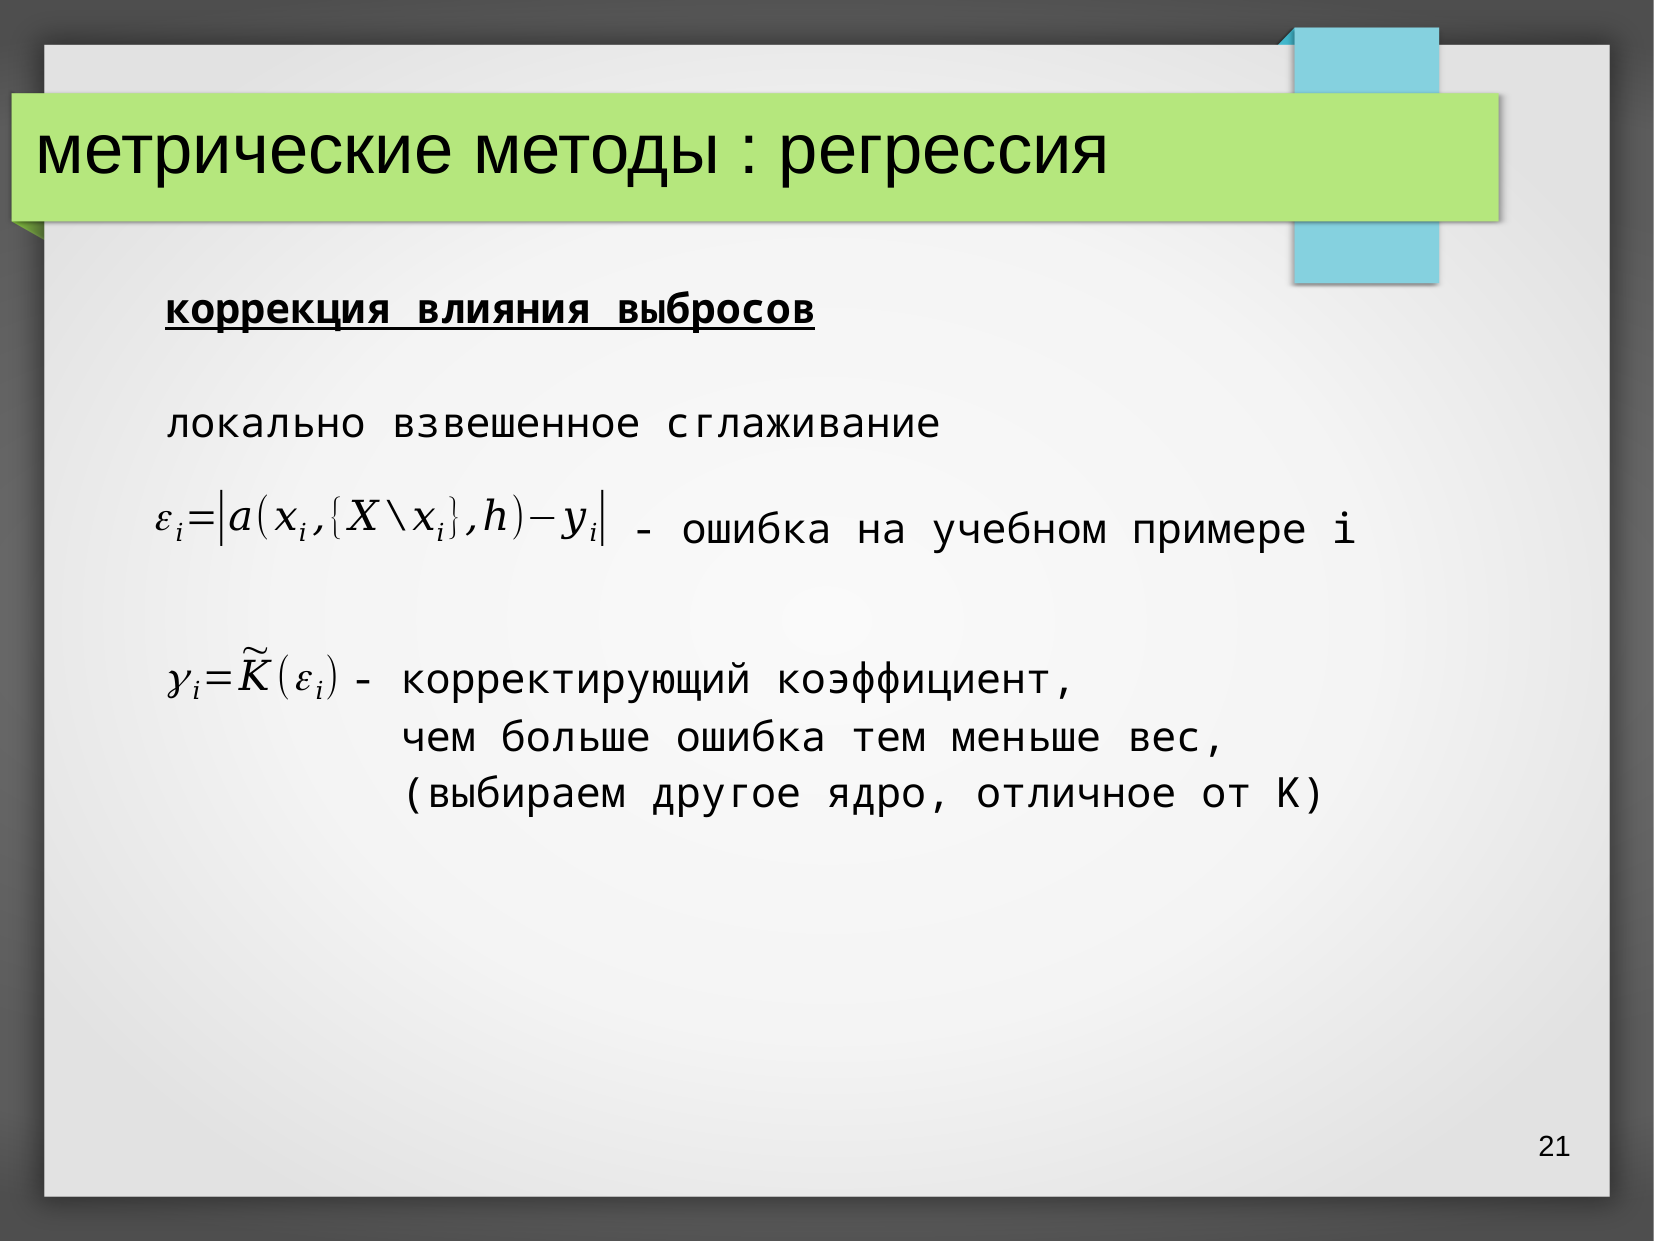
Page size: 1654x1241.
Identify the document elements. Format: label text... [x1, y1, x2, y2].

picture [0, 0, 1654, 1241]
title метрические методы : регрессия [35, 108, 1170, 190]
text_box - ошибка на учебном примере i [616, 491, 1430, 556]
chart [153, 645, 335, 707]
chart [147, 488, 617, 550]
text_box - корректирующий коэффициент, чем больше ошибка тем меньше вес, (выбираем другое ядро, отличное от K) [335, 641, 1371, 851]
subtitle коррекция влияния выбросов локально взвешенное сглаживание [165, 291, 1170, 438]
